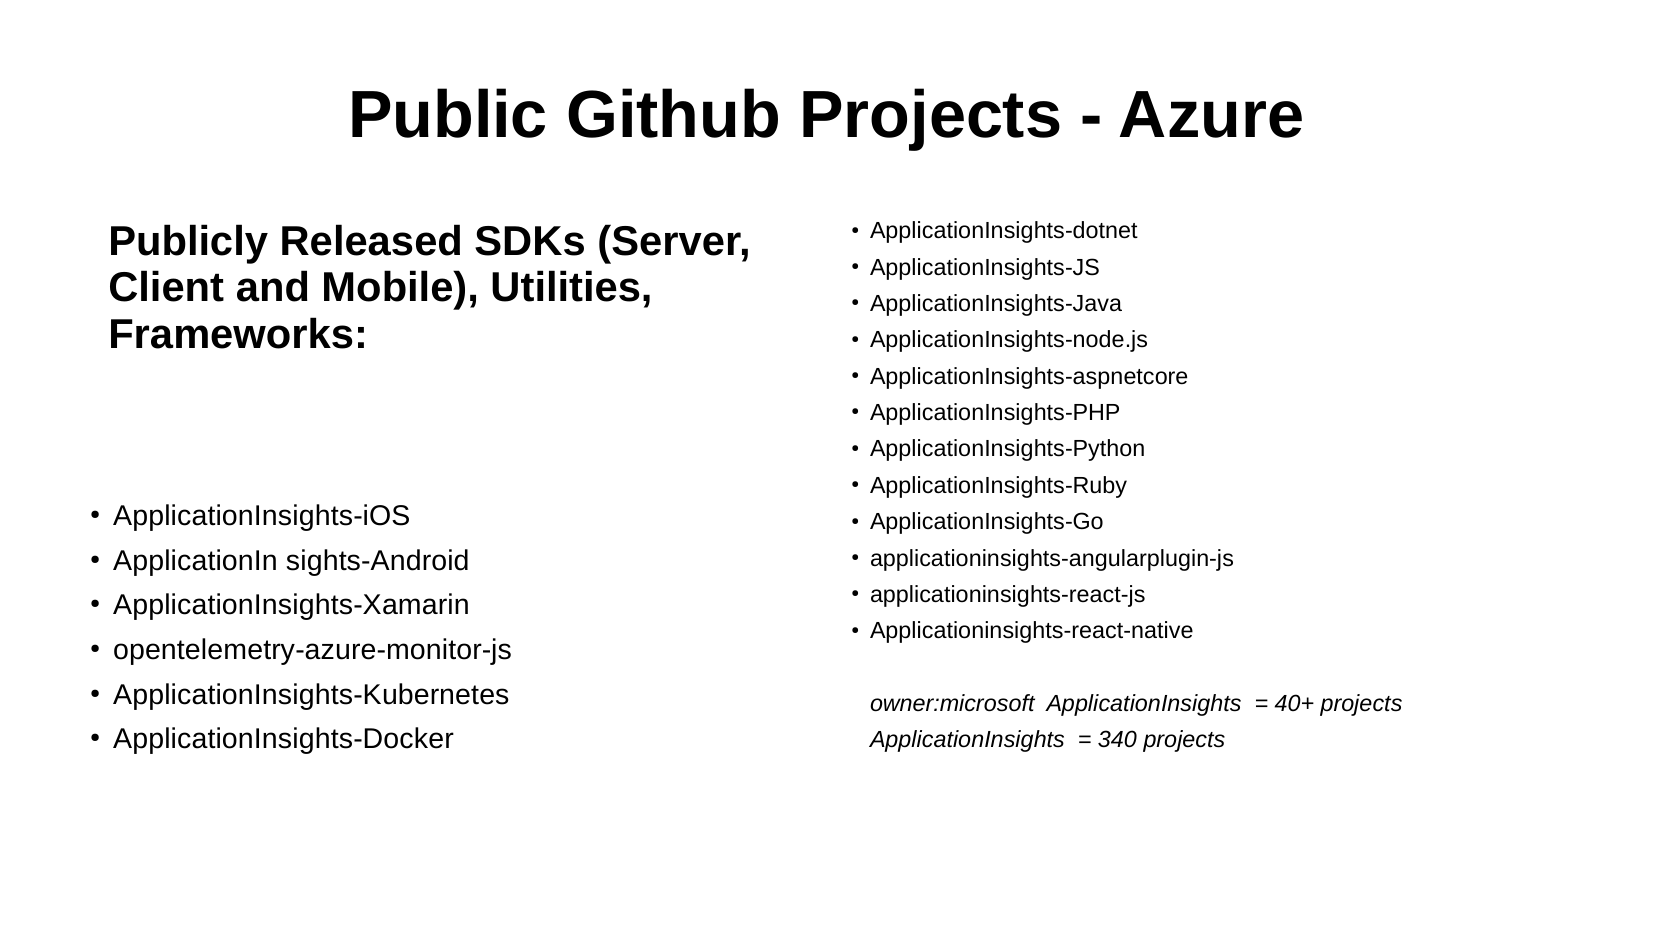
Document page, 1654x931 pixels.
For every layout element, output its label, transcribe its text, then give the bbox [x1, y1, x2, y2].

title Public Github Projects - Azure [82, 37, 1571, 193]
list ApplicationInsights-dotnet ApplicationInsights-JS ApplicationInsights-Java ApplicationInsights-node.js ApplicationInsights-aspnetcore ApplicationInsights-PHP ApplicationInsights-Python ApplicationInsights-Ruby ApplicationInsights-Go applicationinsights-angularplugin-js applicationinsights-react-js Applicationinsights-react-native owner:microsoft ApplicationInsights = 40+ projects ApplicationInsights = 340 projects [845, 217, 1572, 758]
list ApplicationInsights-iOS ApplicationIn sights-Android ApplicationInsights-Xamarin opentelemetry-azure-monitor-js ApplicationInsights-Kubernetes ApplicationInsights-Docker [82, 499, 809, 757]
list Publicly Released SDKs (Server, Client and Mobile), Utilities, Frameworks: [37, 217, 809, 475]
